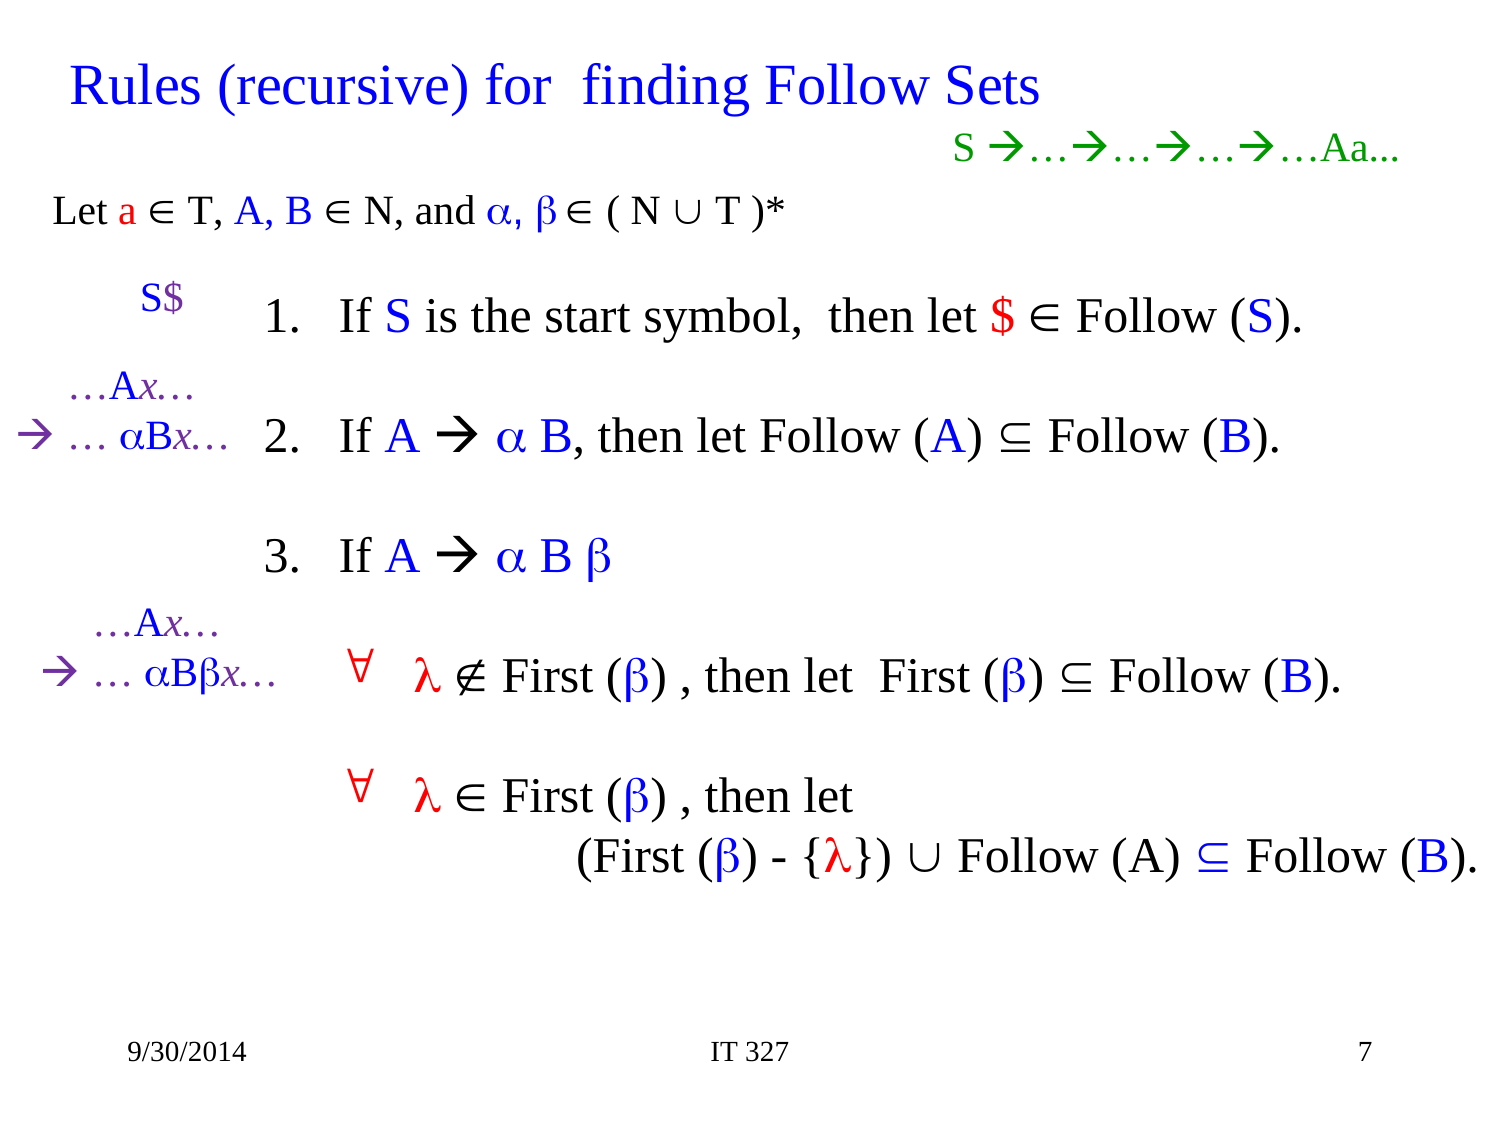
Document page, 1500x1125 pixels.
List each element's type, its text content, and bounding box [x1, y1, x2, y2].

text_box S$ [124, 262, 213, 328]
title Rules (recursive) for finding Follow Sets [24, 37, 1088, 126]
text_box If S is the start symbol, then let $  Follow (S). If A   B, then let Follow (A)  Follow (B). If A   B    First () , then let First ()  Follow (B).   First () , then let (First () - {})  Follow (A)  Follow (B). [248, 274, 1500, 951]
text_box S …………Aa... [937, 112, 1451, 178]
text_box …Ax…  … Bx… [24, 587, 301, 703]
text_box …Ax…  … Bx… [0, 349, 276, 466]
text_box Let a  T, A, B  N, and ,   ( N  T )* [37, 174, 888, 248]
text_box <number> [1074, 1025, 1388, 1101]
text_box IT 327 [512, 1025, 988, 1101]
text_box 9/30/2014 [112, 1025, 426, 1101]
